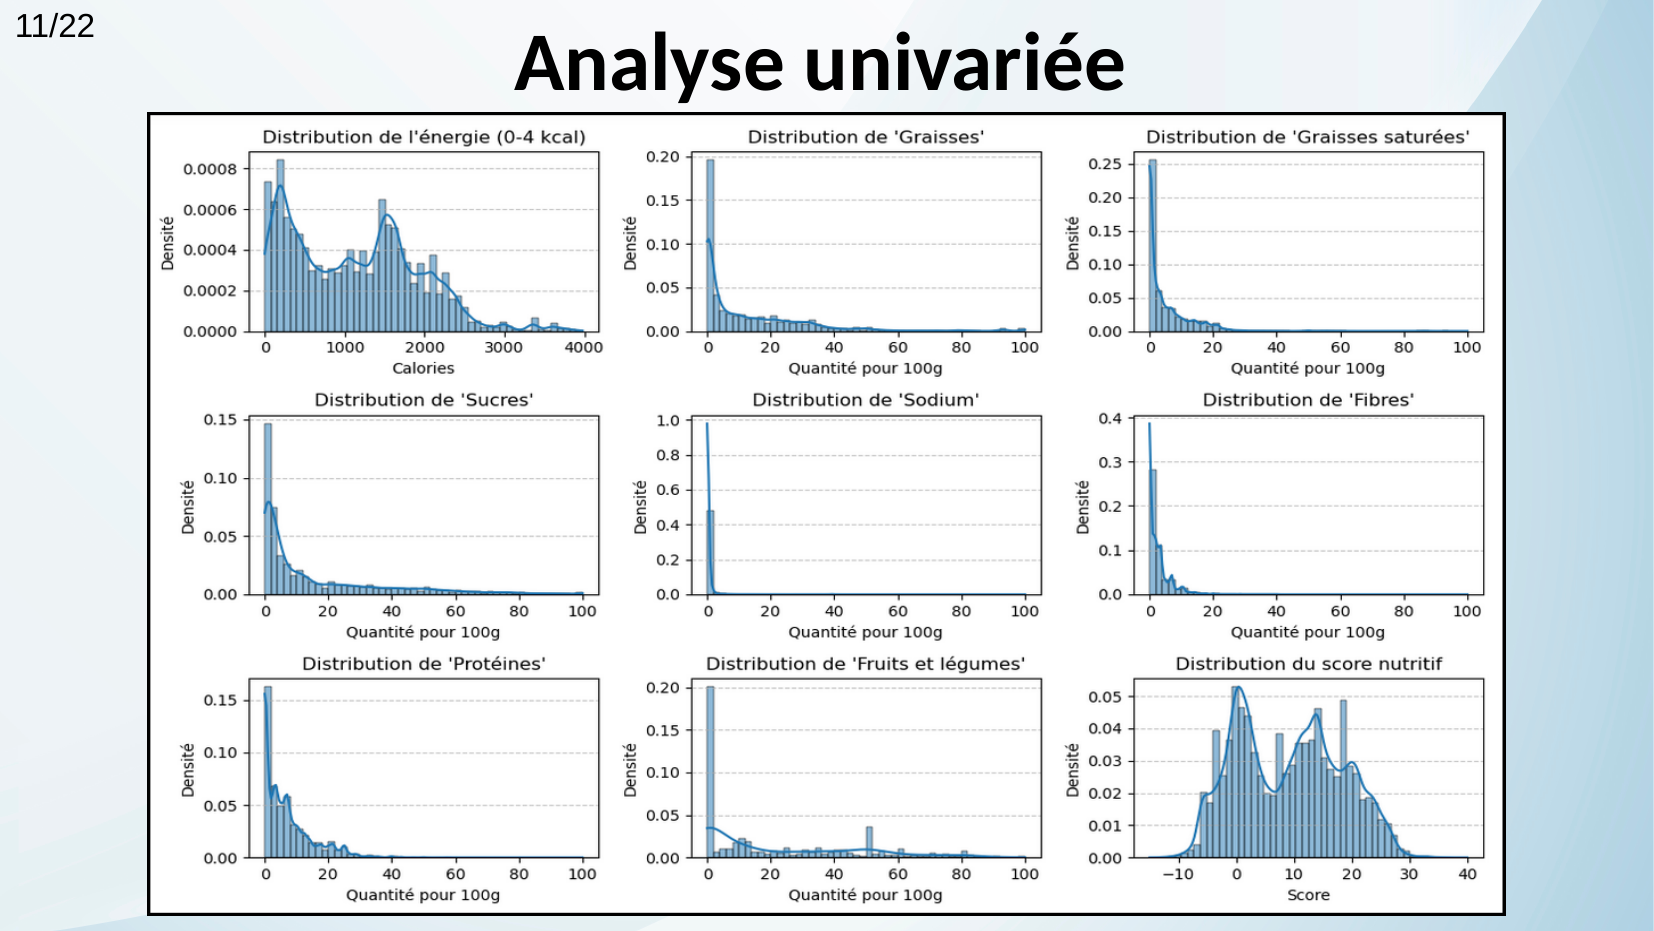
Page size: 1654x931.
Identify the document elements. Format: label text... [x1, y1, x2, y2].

title Analyse univariée [76, 0, 1565, 148]
picture [0, 0, 1654, 931]
text_box 11/22 [0, 0, 119, 60]
